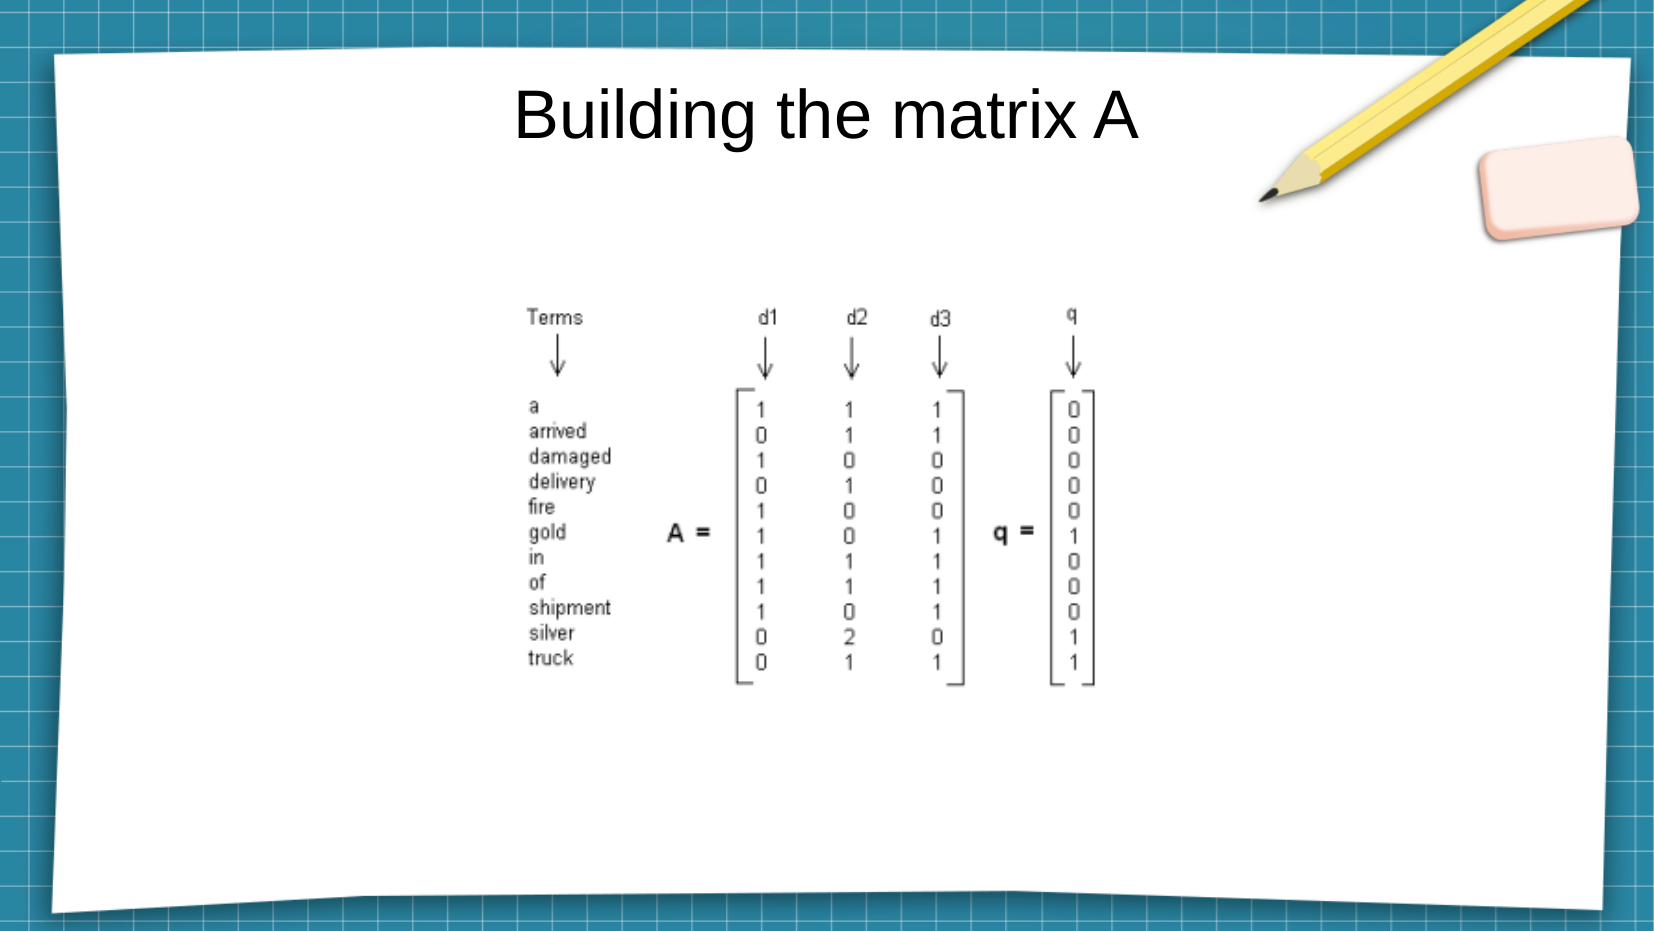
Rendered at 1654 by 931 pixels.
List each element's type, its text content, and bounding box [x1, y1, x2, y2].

picture [0, 0, 1654, 931]
title Building the matrix A [82, 37, 1571, 193]
